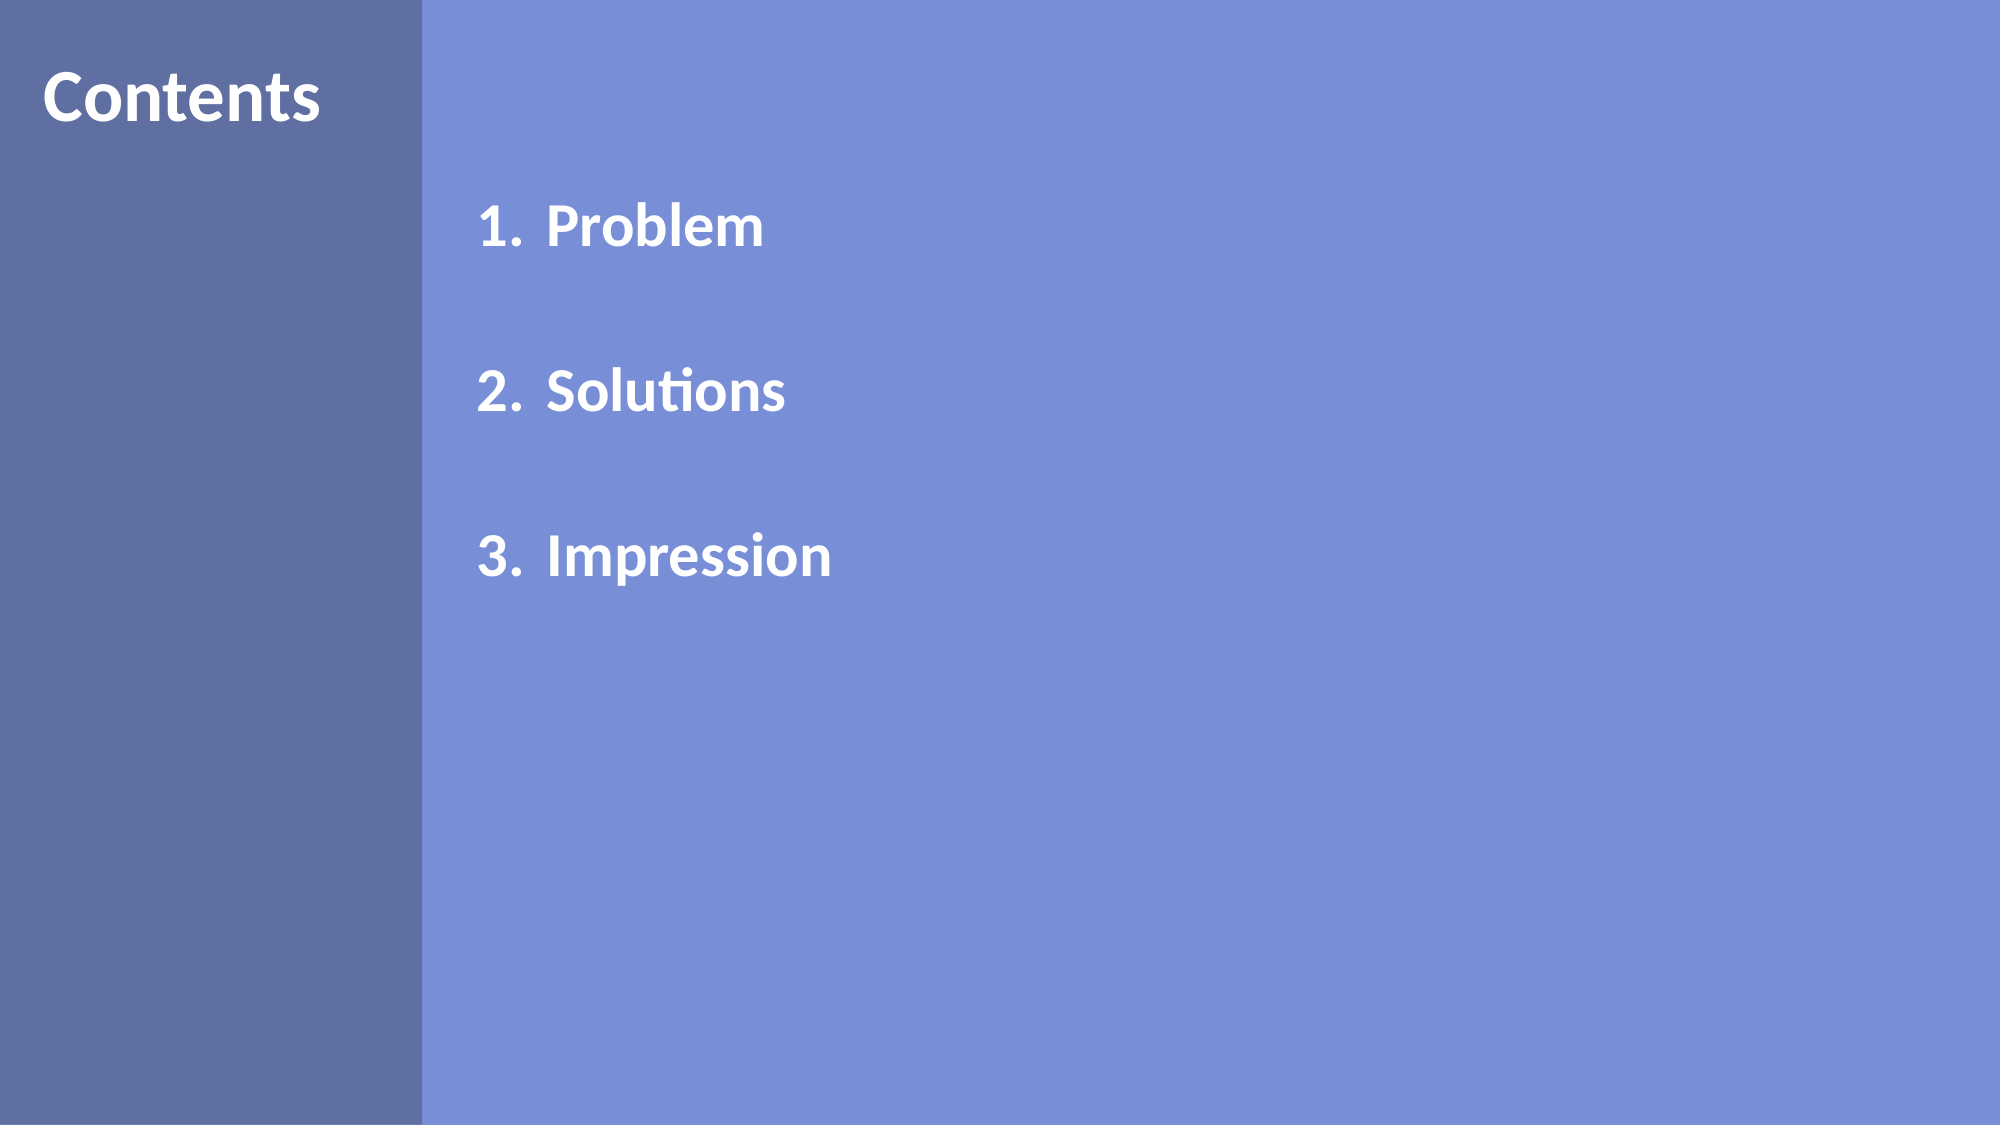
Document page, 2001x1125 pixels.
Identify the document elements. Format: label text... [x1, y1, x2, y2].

text_box Problem Solutions Impression [461, 176, 1140, 941]
text_box Contents [28, 38, 394, 144]
text_box [0, 0, 423, 1125]
